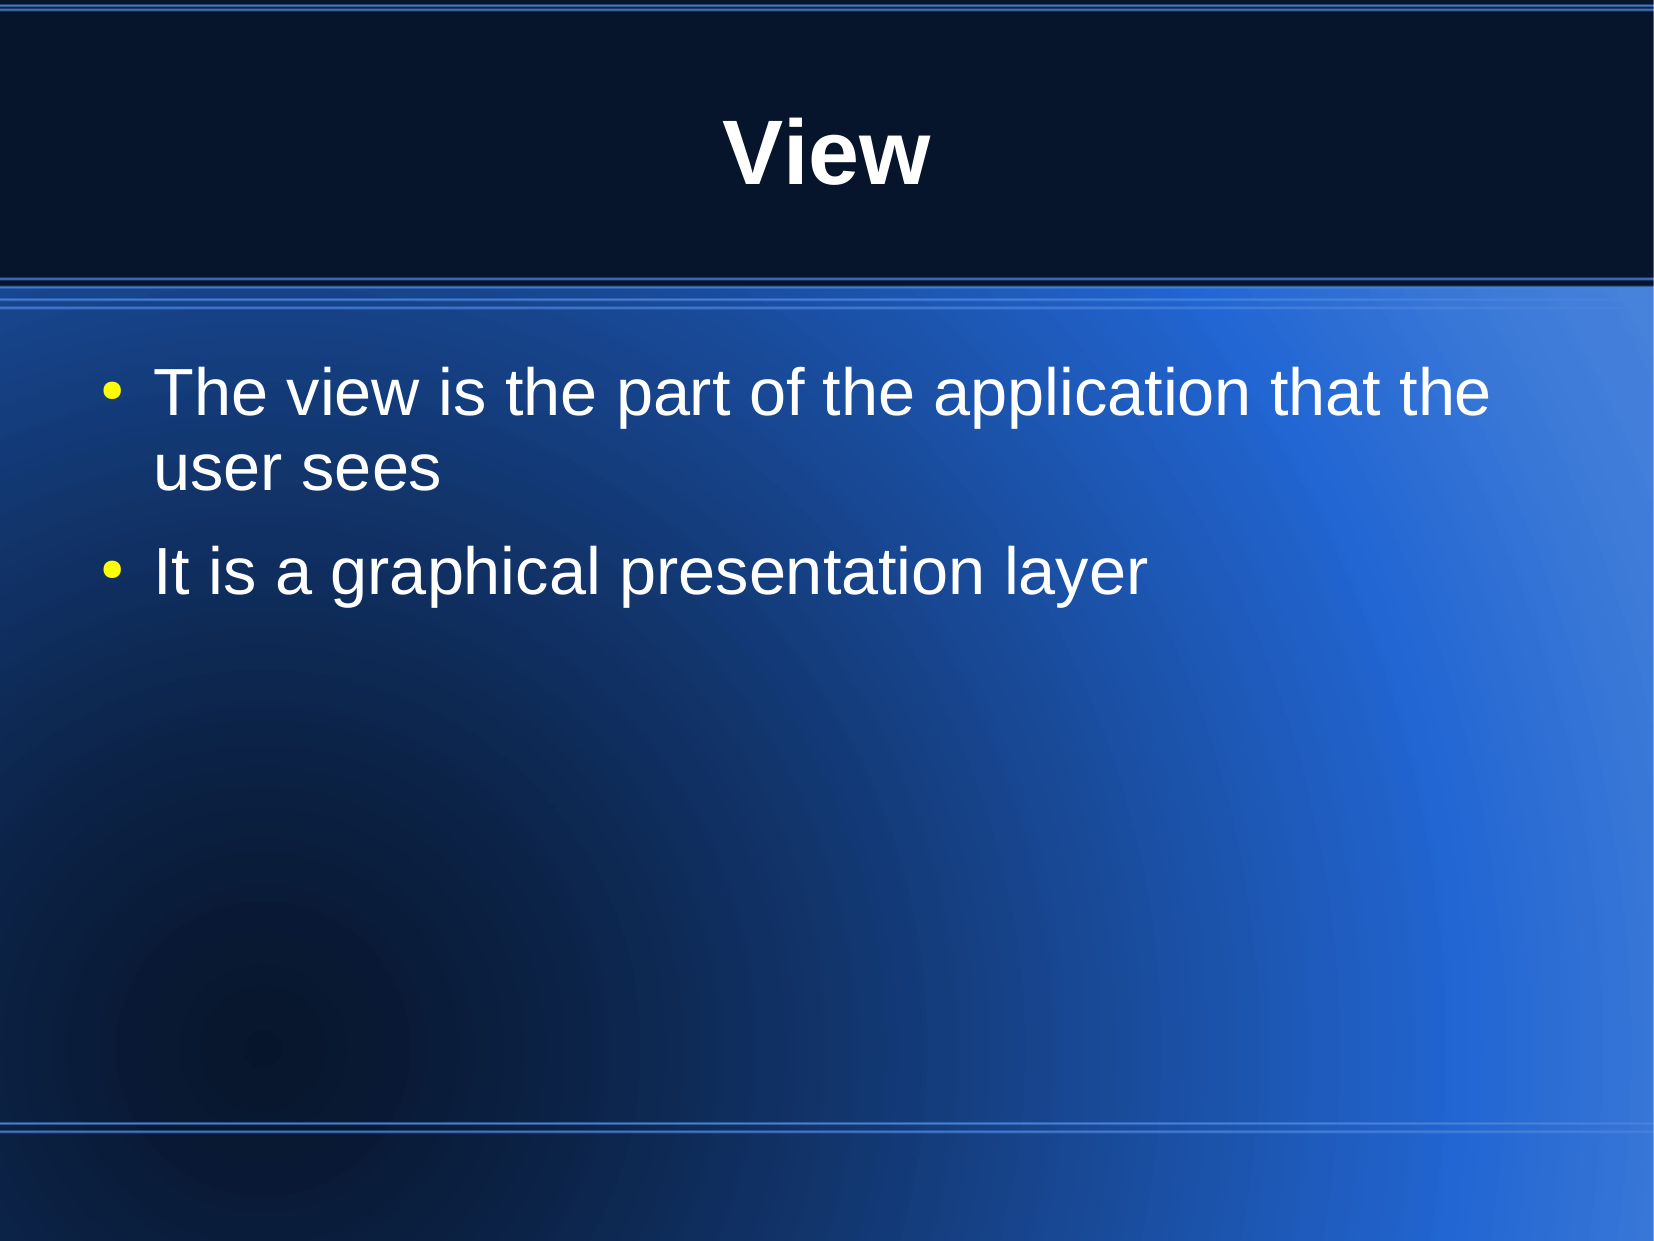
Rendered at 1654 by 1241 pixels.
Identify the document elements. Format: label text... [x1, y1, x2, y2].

list The view is the part of the application that the user sees It is a graphical presentation layer [82, 355, 1571, 1174]
picture [0, 0, 1654, 1241]
title View [82, 49, 1571, 257]
